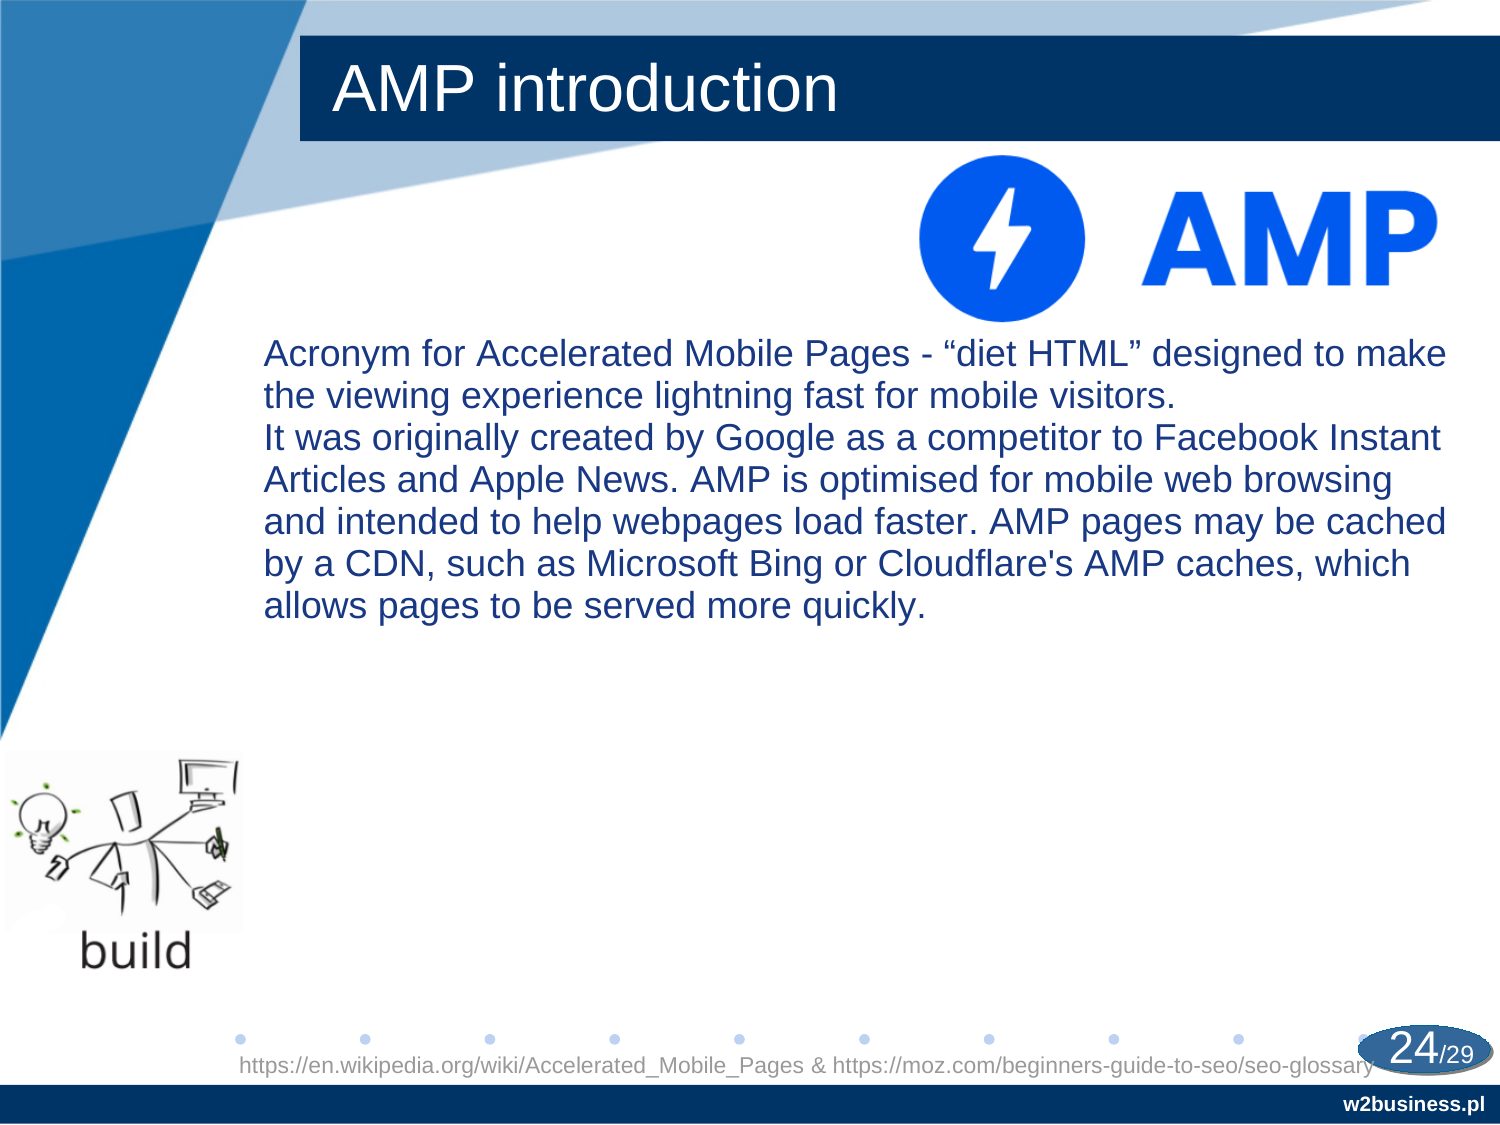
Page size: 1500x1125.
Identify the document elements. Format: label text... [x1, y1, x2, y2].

title AMP introduction [300, 35, 1500, 142]
text_box https://en.wikipedia.org/wiki/Accelerated_Mobile_Pages & https://moz.com/beginners-guide-to-seo/seo-glossary [224, 1045, 1465, 1105]
picture [0, 0, 1500, 975]
text_box Acronym for Accelerated Mobile Pages - “diet HTML” designed to make the viewing experience lightning fast for mobile visitors. It was originally created by Google as a competitor to Facebook Instant Articles and Apple News. AMP is optimised for mobile web browsing and intended to help webpages load faster. AMP pages may be cached by a CDN, such as Microsoft Bing or Cloudflare's AMP caches, which allows pages to be served more quickly. [248, 324, 1477, 677]
